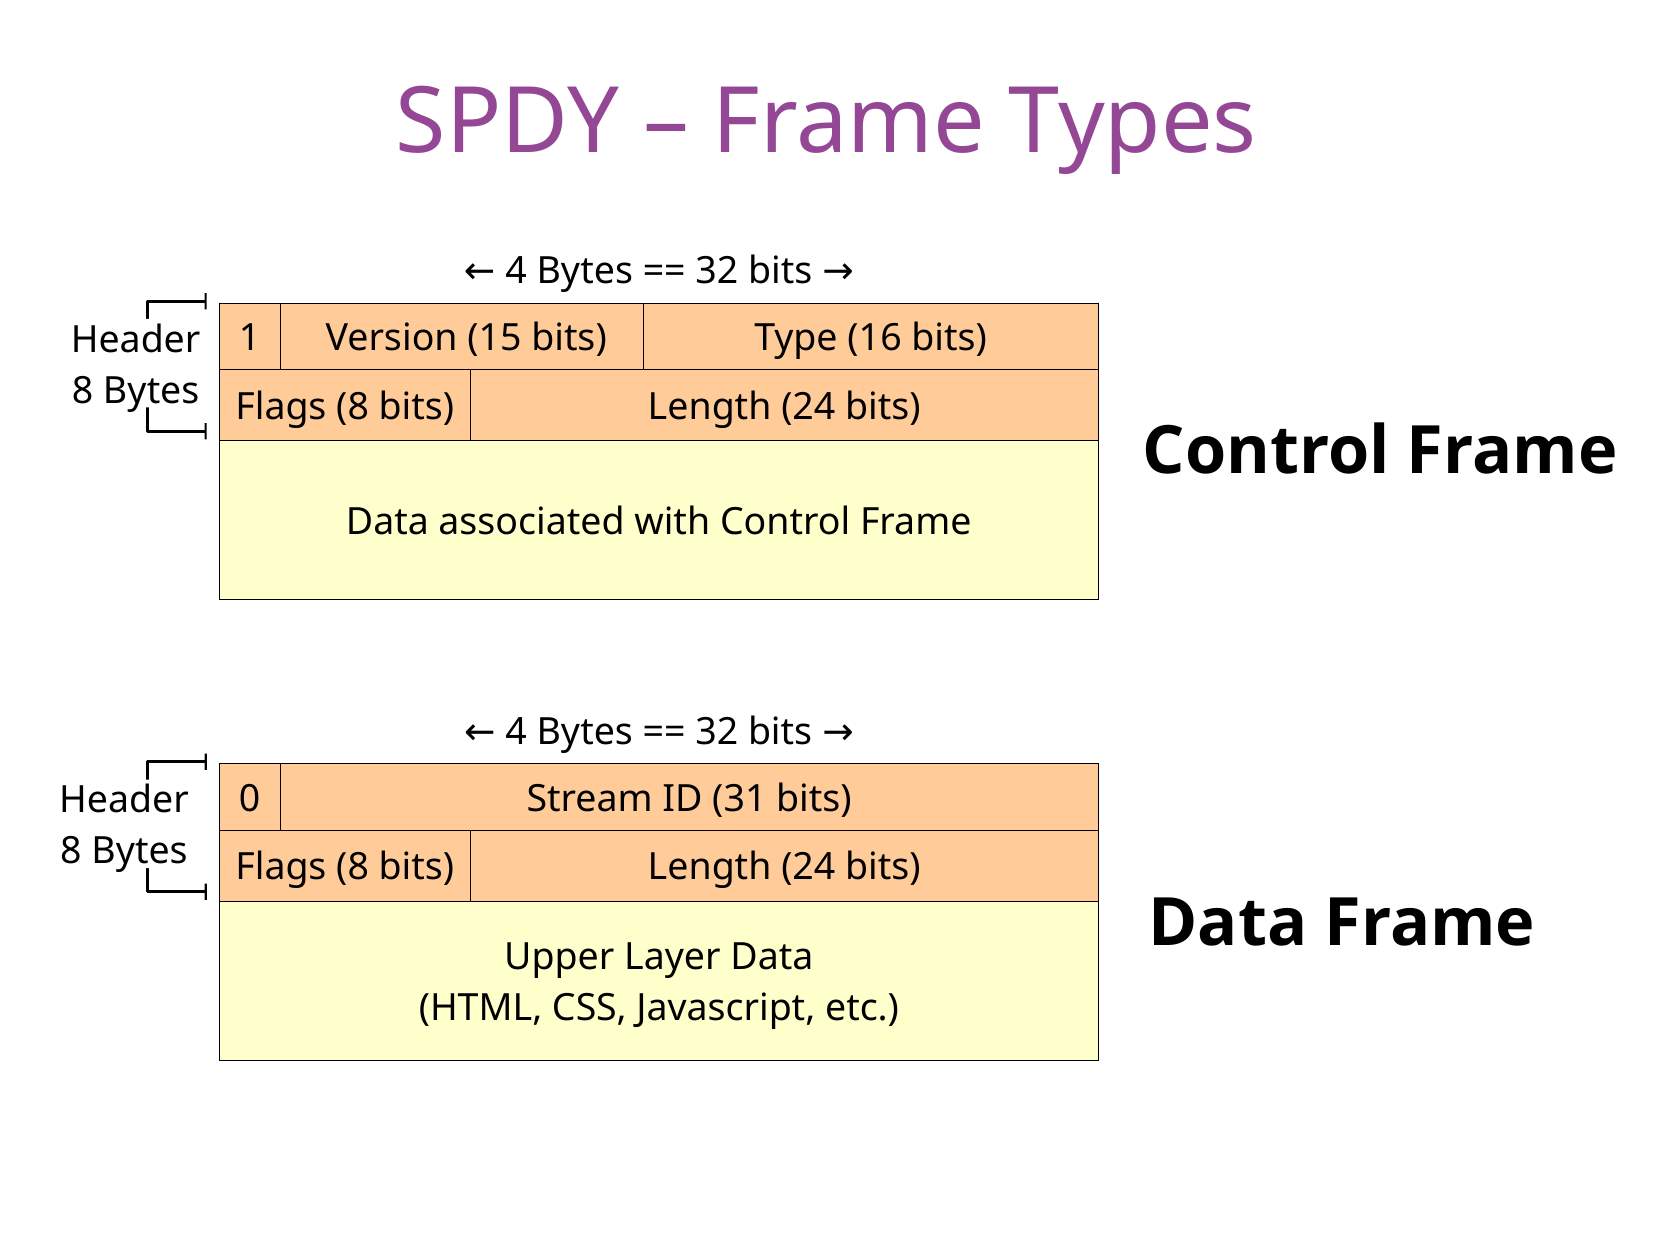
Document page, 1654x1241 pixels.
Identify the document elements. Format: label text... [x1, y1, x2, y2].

table_cell 0 [220, 764, 280, 830]
table_cell Type (16 bits) [644, 304, 1098, 369]
table_header ← 4 Bytes == 32 bits → [220, 698, 1098, 763]
text_box Header 8 Bytes [53, 779, 195, 869]
table_cell Flags (8 bits) [220, 831, 470, 901]
text_box Control Frame [1127, 394, 1636, 485]
table_cell Flags (8 bits) [220, 370, 470, 440]
table_cell Length (24 bits) [471, 831, 1098, 901]
table_cell Stream ID (31 bits) [281, 764, 1098, 830]
text_box Data Frame [1133, 867, 1642, 957]
table_cell Data associated with Control Frame [220, 441, 1098, 599]
title SPDY – Frame Types [82, 13, 1571, 222]
text_box Header 8 Bytes [64, 318, 207, 408]
table_header ← 4 Bytes == 32 bits → [220, 237, 1098, 303]
table_cell Length (24 bits) [471, 370, 1098, 440]
table_cell Version (15 bits) [281, 304, 643, 369]
table_cell Upper Layer Data (HTML, CSS, Javascript, etc.) [220, 902, 1098, 1060]
table_cell 1 [220, 304, 280, 369]
